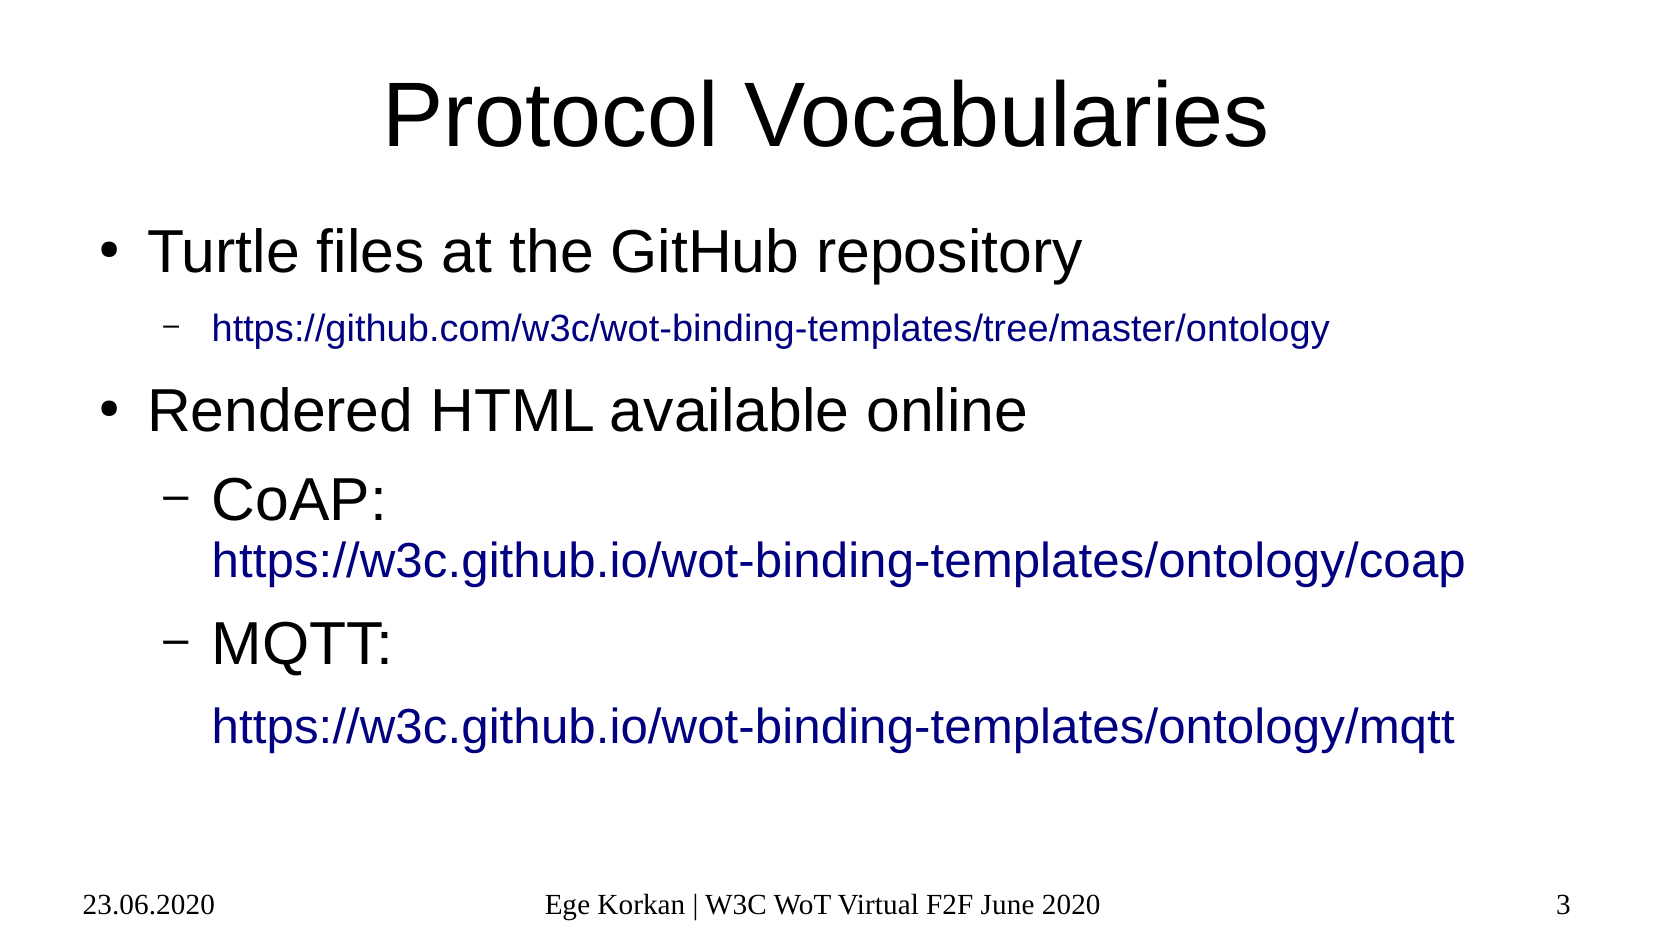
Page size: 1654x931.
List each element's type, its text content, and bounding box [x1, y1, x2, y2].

list Turtle files at the GitHub repository https://github.com/w3c/wot-binding-templates/tree/master/ontology Rendered HTML available online CoAP: https://w3c.github.io/wot-binding-templates/ontology/coap MQTT: https://w3c.github.io/wot-binding-templates/ontology/mqtt [82, 217, 1571, 758]
title Protocol Vocabularies [82, 37, 1571, 193]
